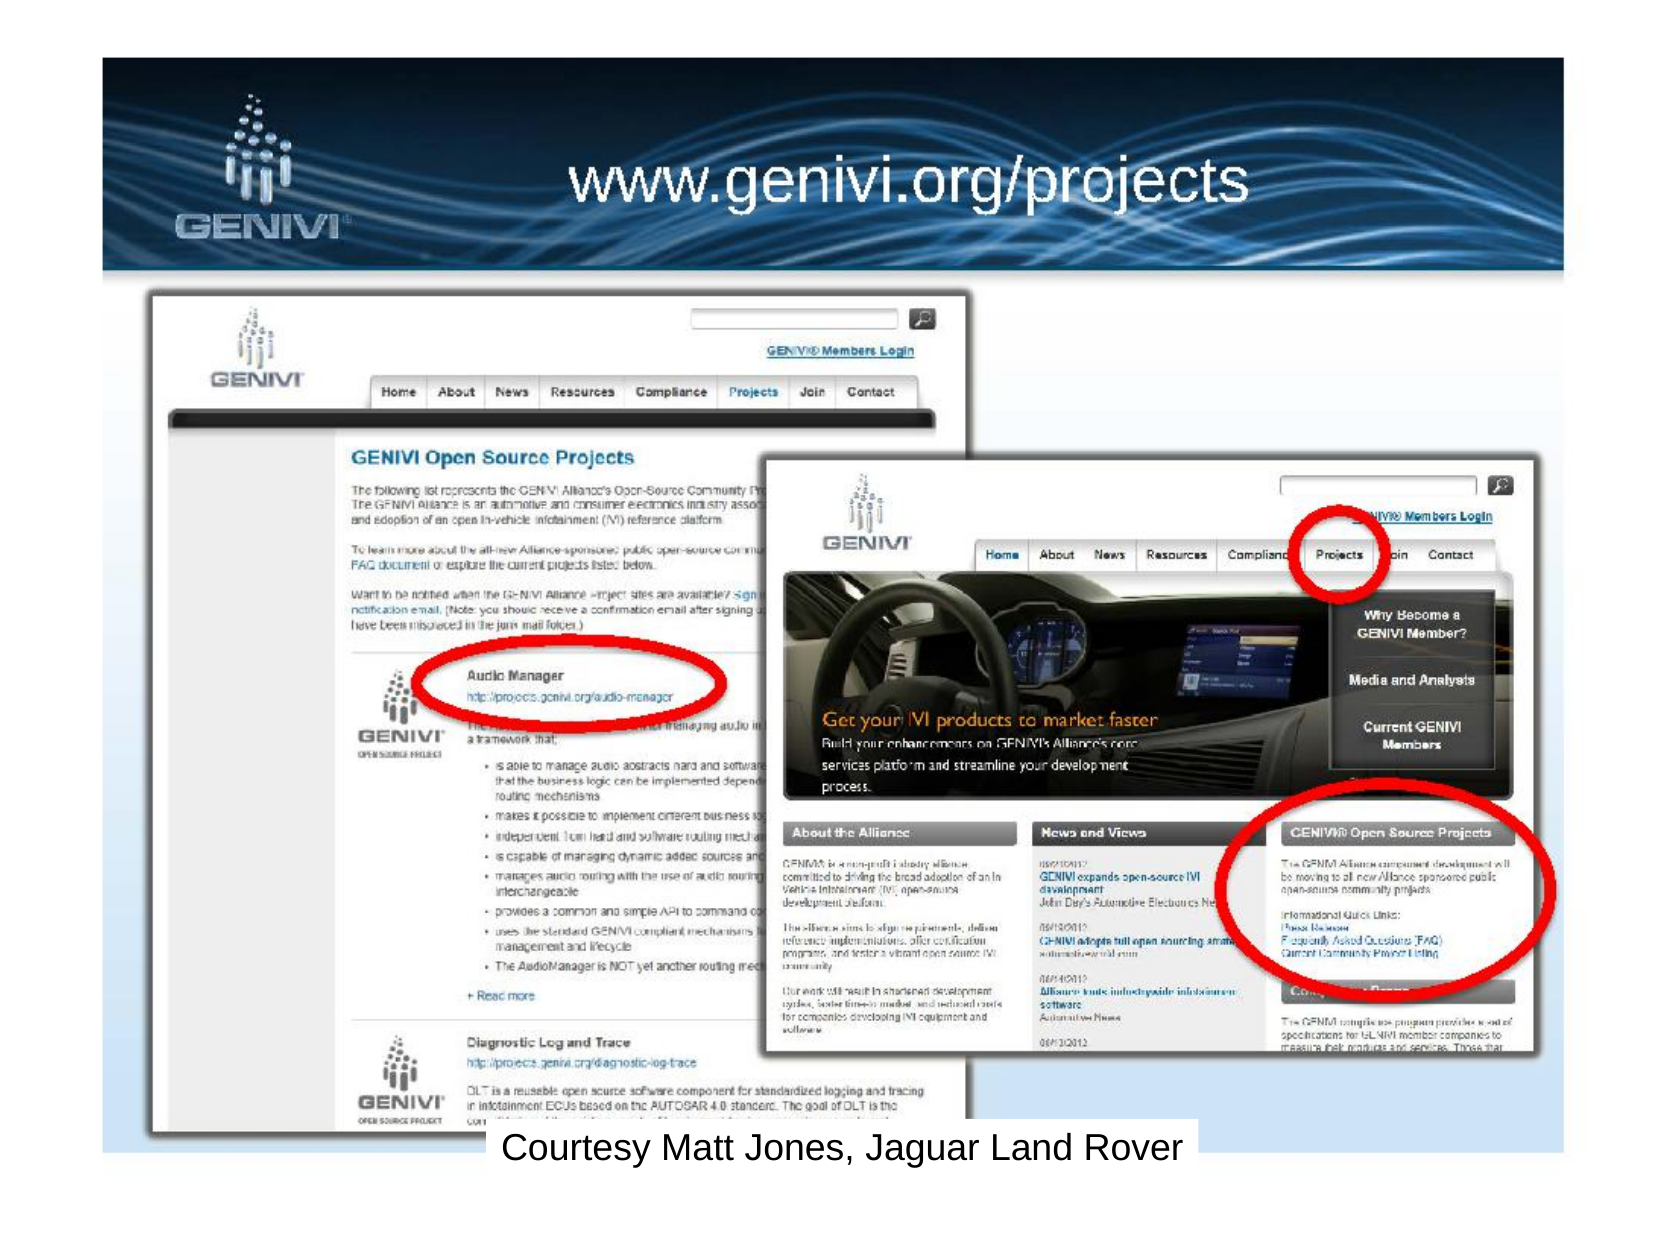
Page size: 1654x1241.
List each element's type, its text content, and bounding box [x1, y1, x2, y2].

text_box Courtesy Matt Jones, Jaguar Land Rover [486, 1118, 1198, 1176]
picture [30, 0, 1637, 1226]
